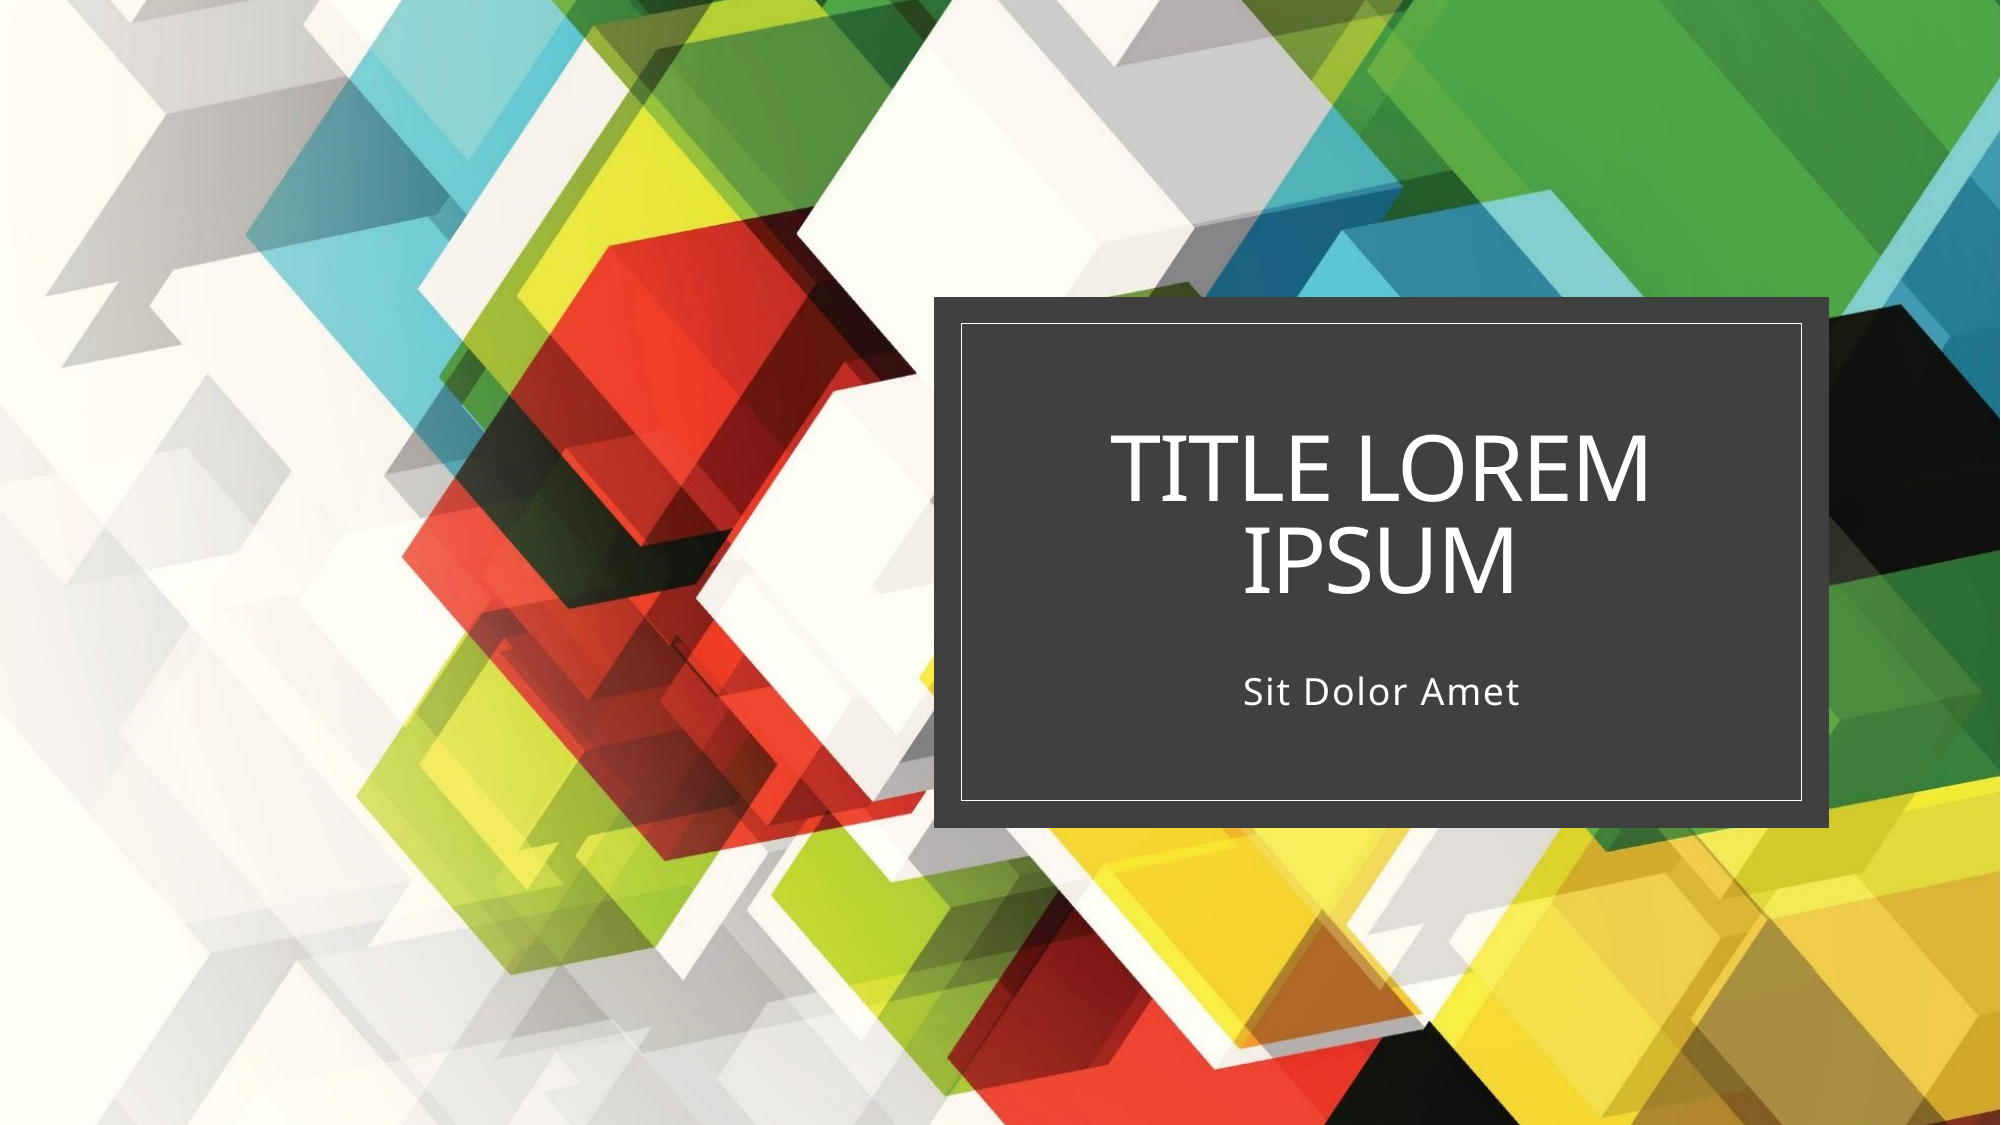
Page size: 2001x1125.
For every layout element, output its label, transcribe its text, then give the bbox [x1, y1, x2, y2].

title Title Lorem Ipsum [989, 386, 1774, 654]
text_box [934, 297, 1829, 828]
subtitle Sit Dolor Amet [989, 655, 1774, 748]
picture [0, 0, 2000, 1125]
